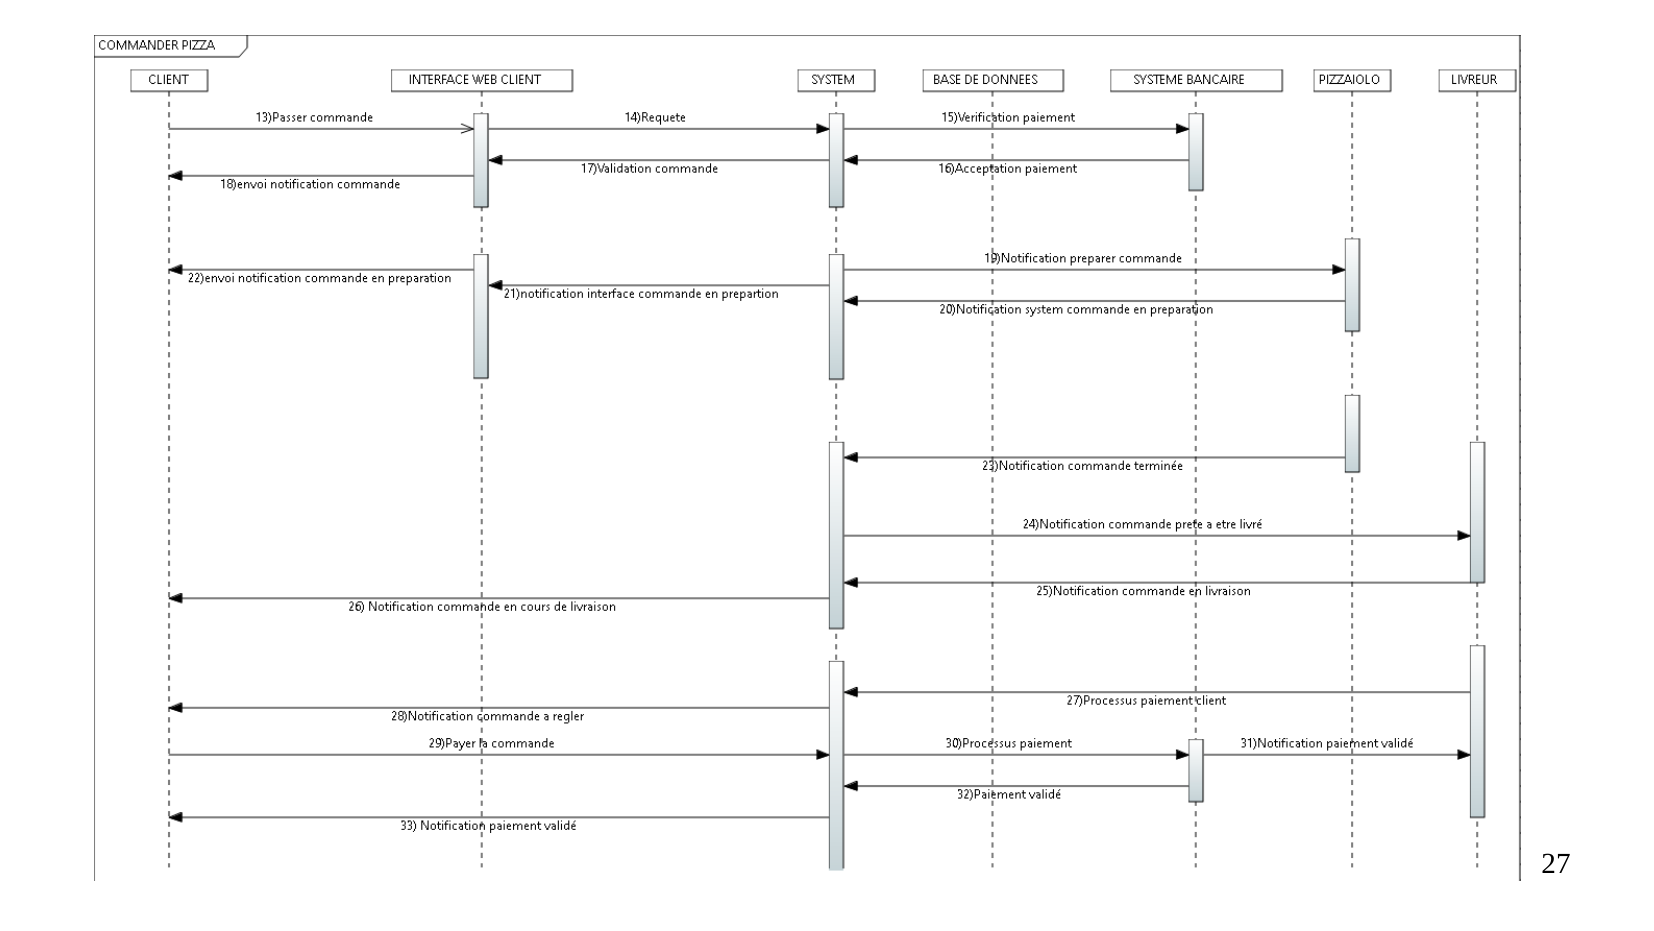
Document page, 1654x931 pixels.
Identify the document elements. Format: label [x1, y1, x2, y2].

picture [94, 35, 1521, 881]
